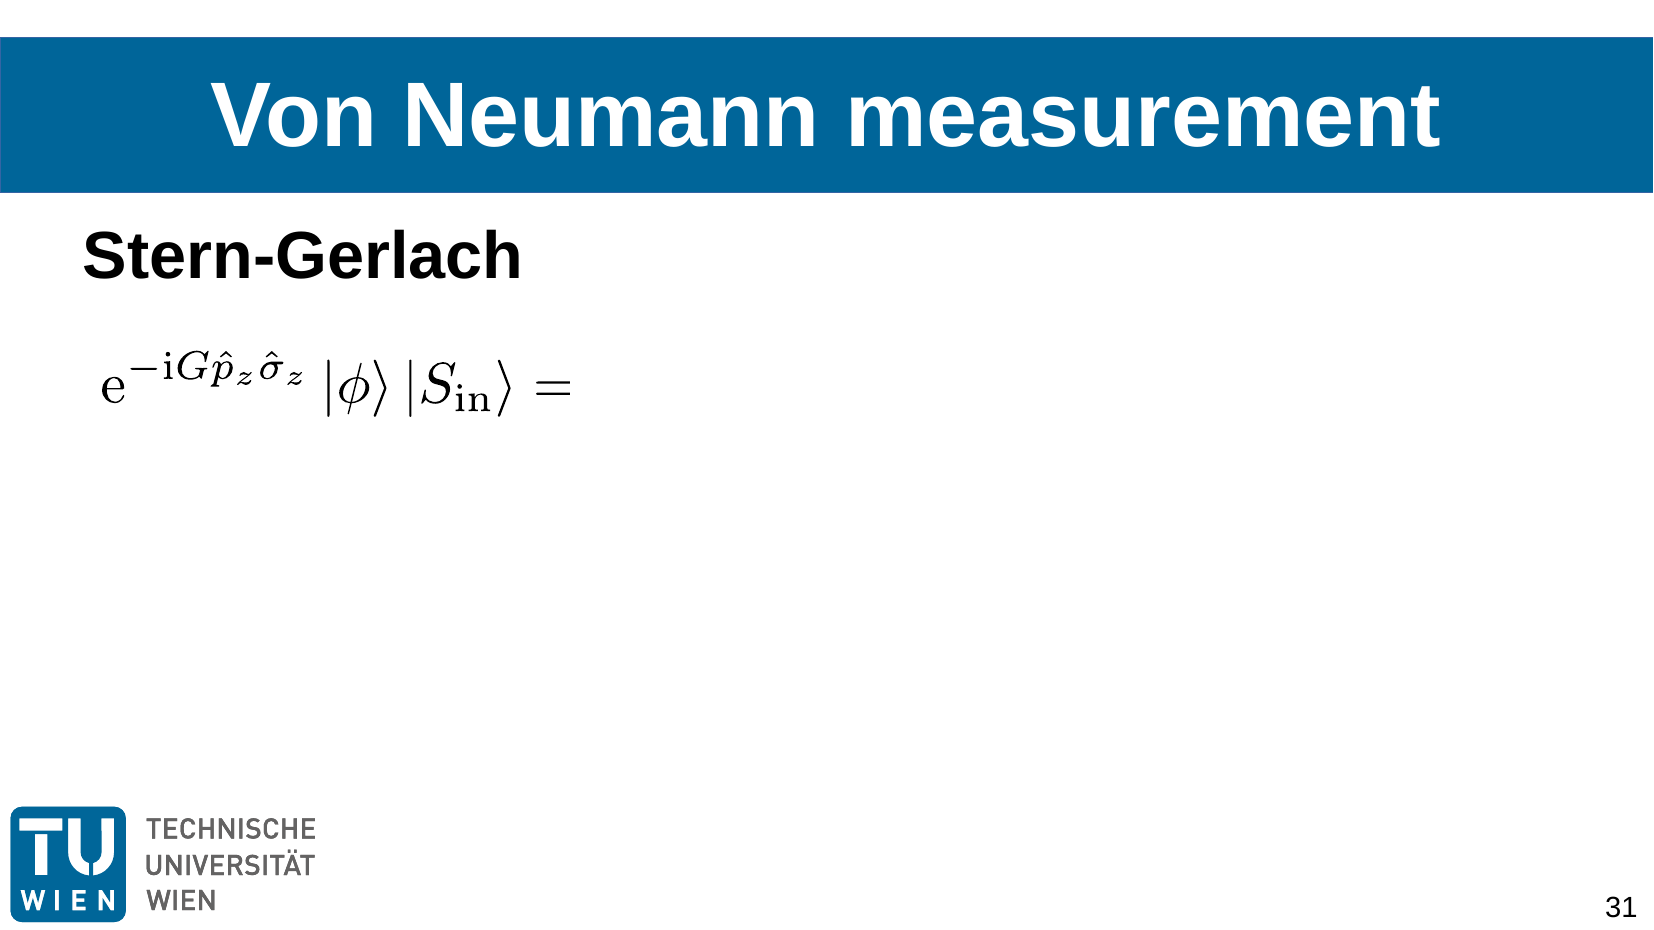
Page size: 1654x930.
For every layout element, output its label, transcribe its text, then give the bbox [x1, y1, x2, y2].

picture [90, 330, 570, 436]
list Stern-Gerlach [82, 217, 1571, 301]
title Von Neumann measurement [0, 37, 1653, 193]
